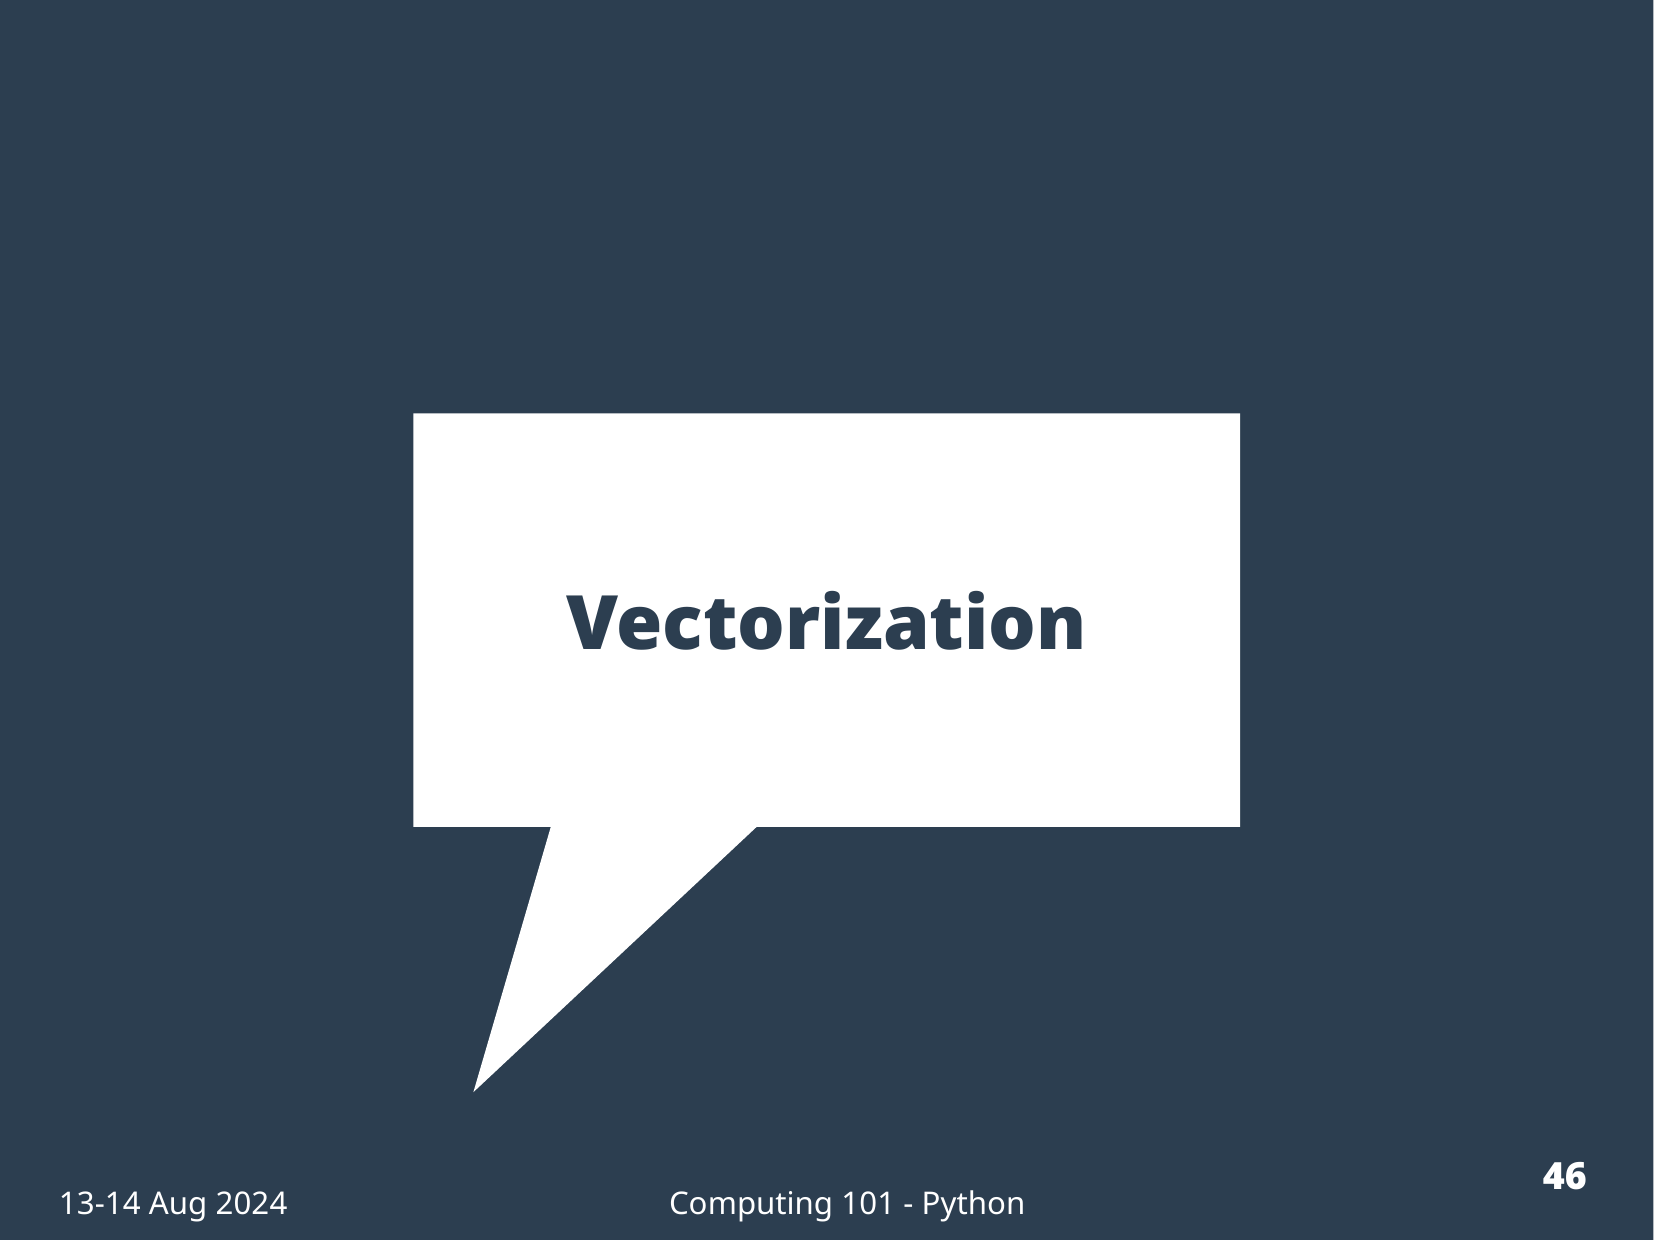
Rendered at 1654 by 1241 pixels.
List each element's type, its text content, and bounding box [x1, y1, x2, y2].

title Vectorization [442, 442, 1211, 798]
